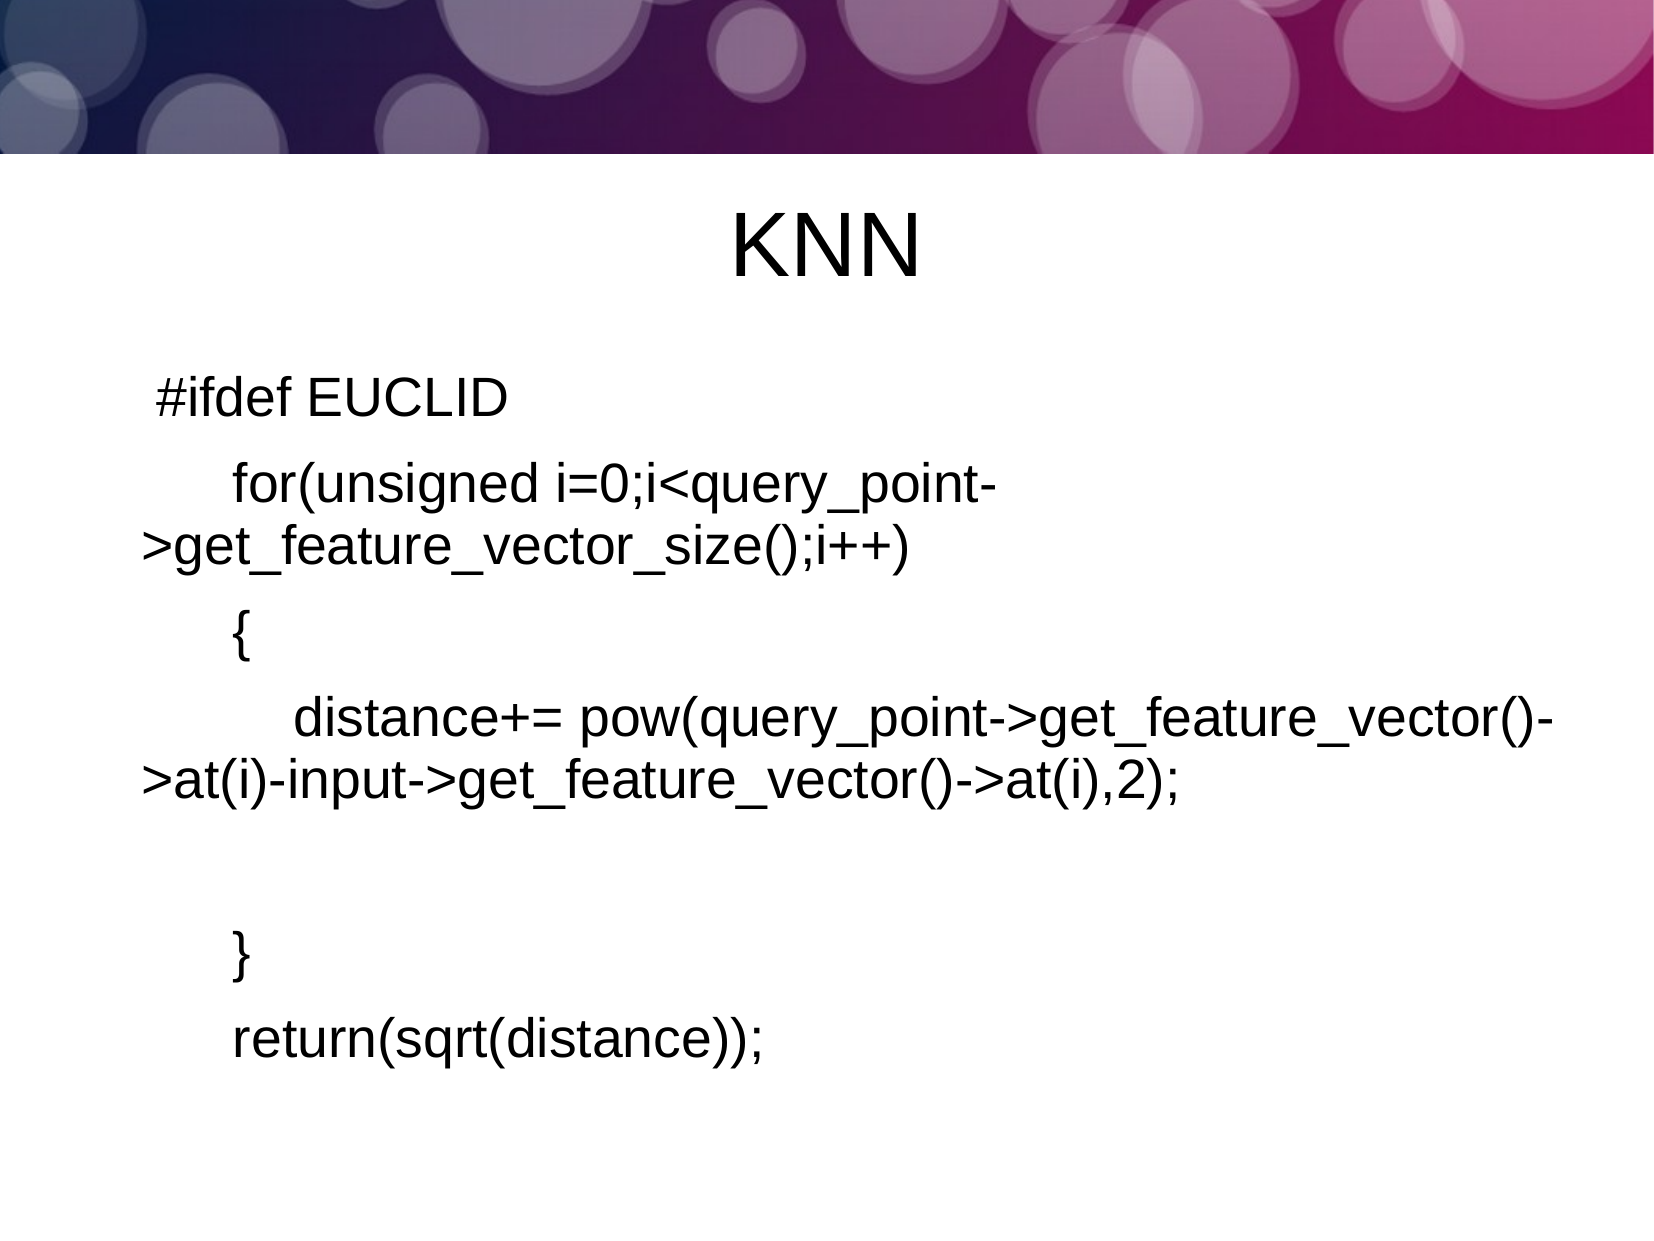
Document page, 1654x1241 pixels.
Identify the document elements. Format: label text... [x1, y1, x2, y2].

list #ifdef EUCLID for(unsigned i=0;i<query_point->get_feature_vector_size();i++) { distance+= pow(query_point->get_feature_vector()->at(i)-input->get_feature_vector()->at(i),2); } return(sqrt(distance)); [82, 366, 1571, 1087]
picture [0, 0, 1654, 154]
title KNN [82, 159, 1571, 331]
